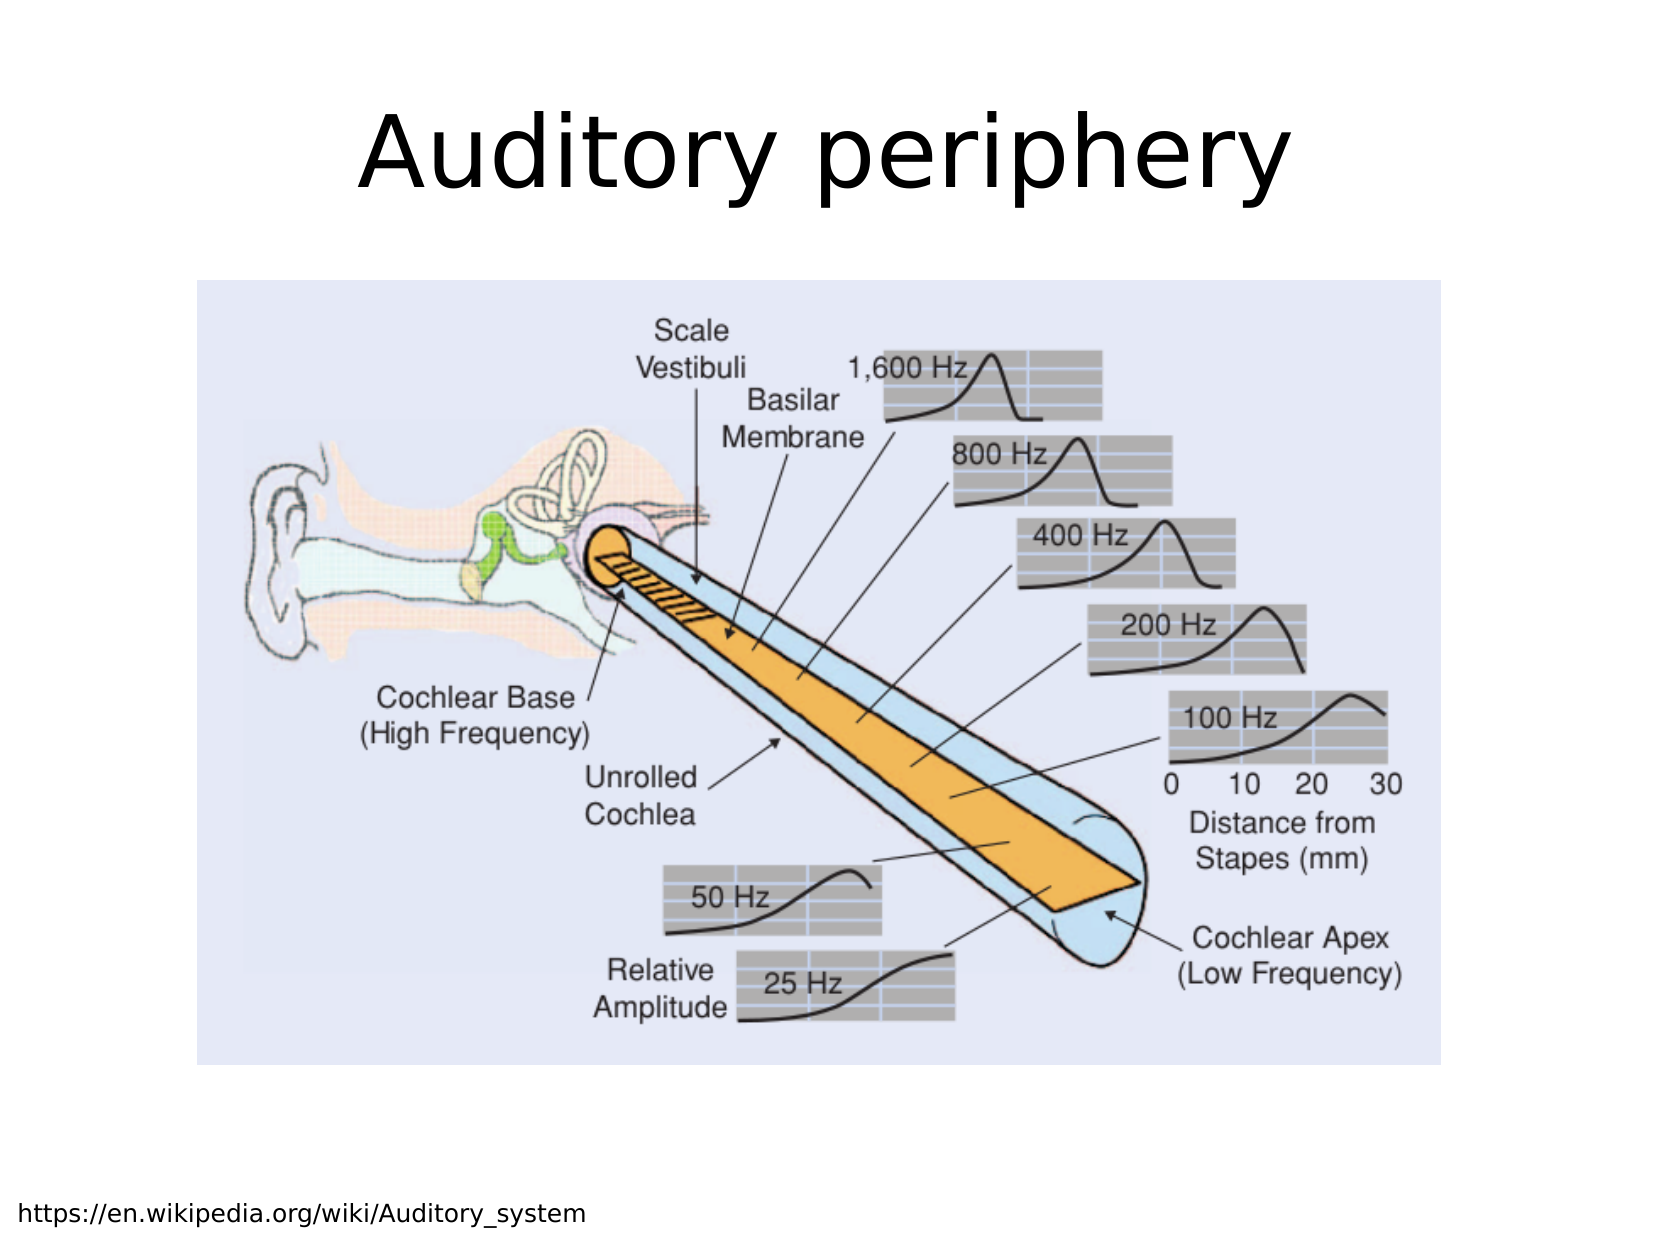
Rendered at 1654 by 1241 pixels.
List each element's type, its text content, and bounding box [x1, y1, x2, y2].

title Auditory periphery [82, 49, 1571, 257]
text_box https://en.wikipedia.org/wiki/Auditory_system [2, 1191, 631, 1241]
picture [197, 275, 1441, 1066]
